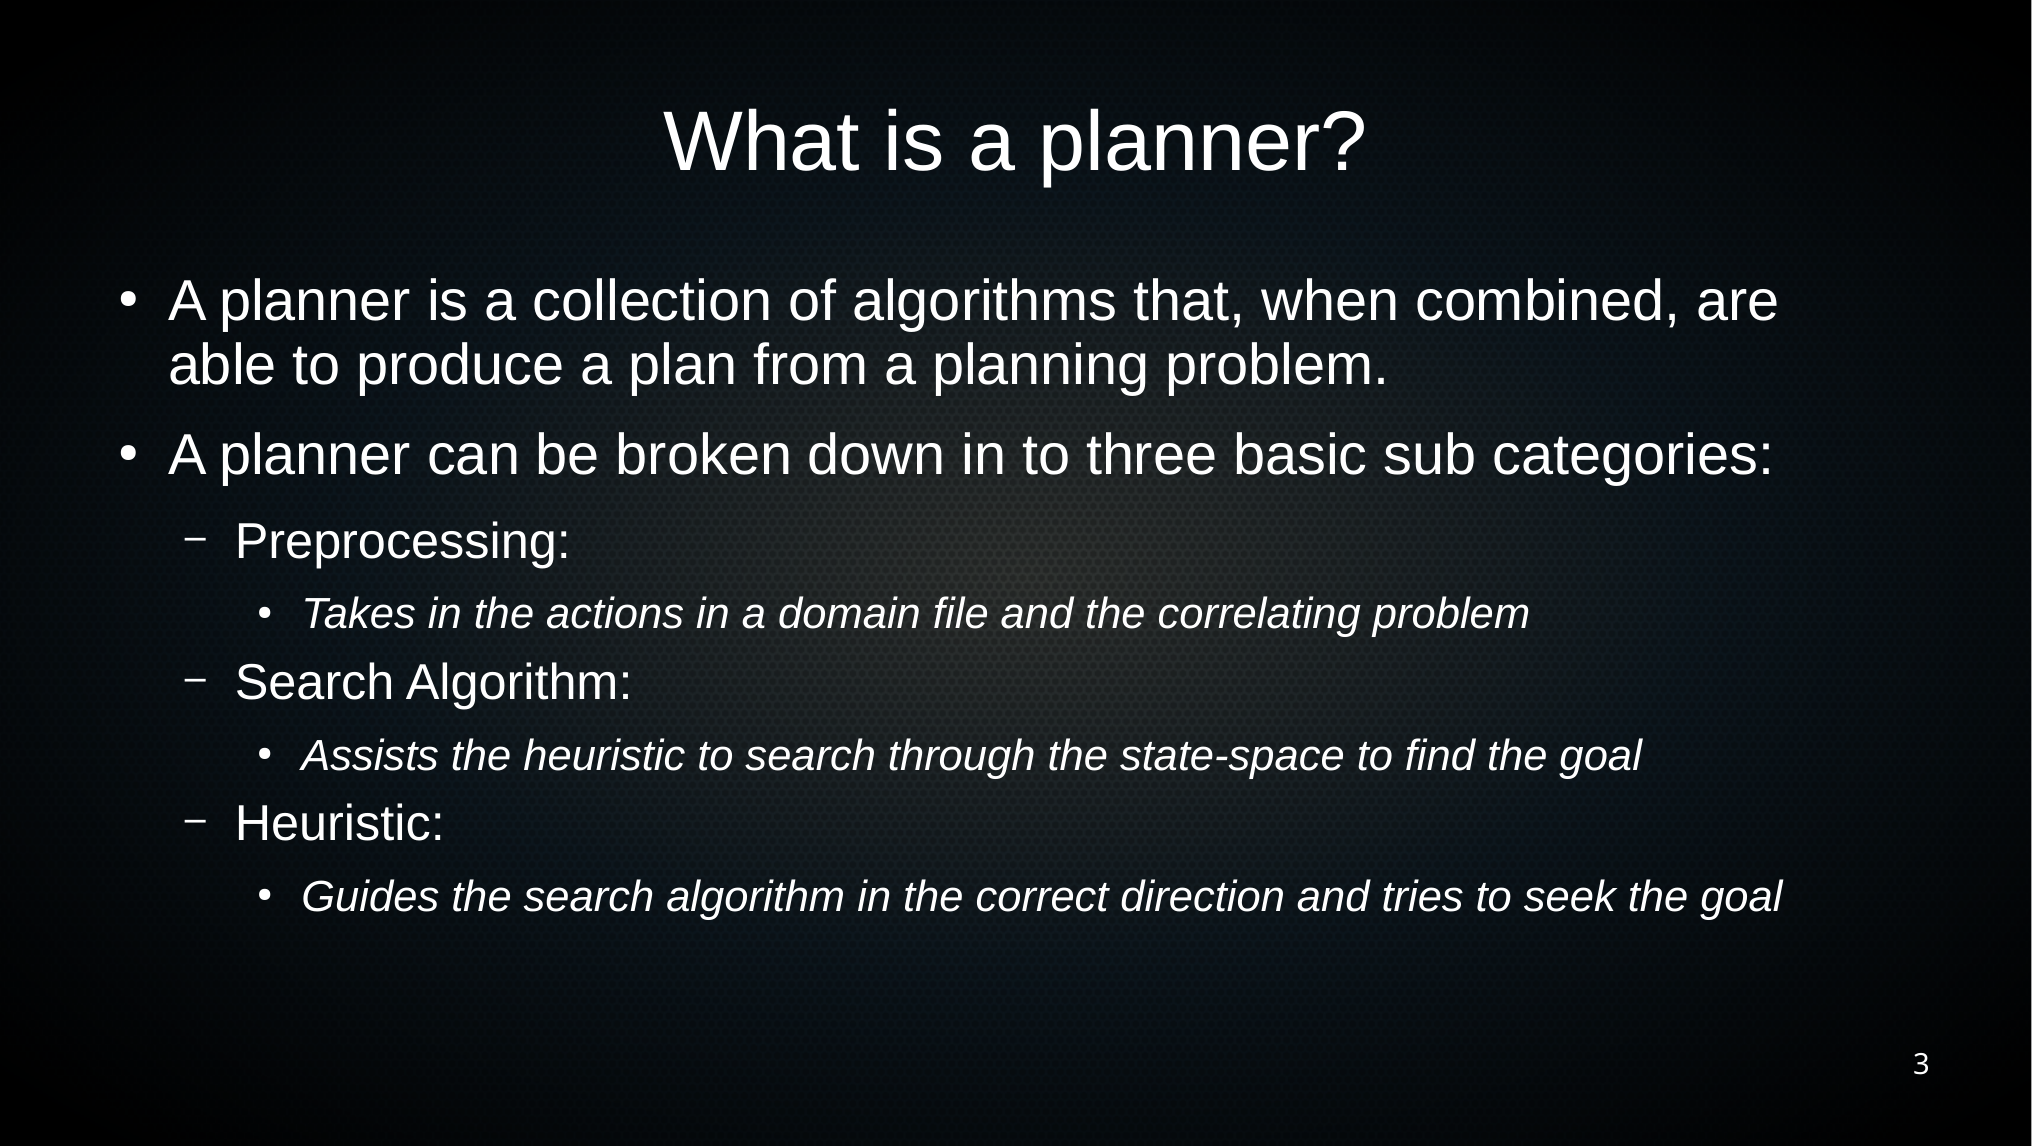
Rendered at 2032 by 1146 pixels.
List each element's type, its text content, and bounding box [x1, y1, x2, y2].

picture [0, 0, 2032, 1146]
title What is a planner? [101, 45, 1930, 237]
list A planner is a collection of algorithms that, when combined, are able to produce a plan from a planning problem. A planner can be broken down in to three basic sub categories: Preprocessing: Takes in the actions in a domain file and the correlating problem Search Algorithm: Assists the heuristic to search through the state-space to find the goal Heuristic: Guides the search algorithm in the correct direction and tries to seek the goal [101, 268, 1890, 933]
